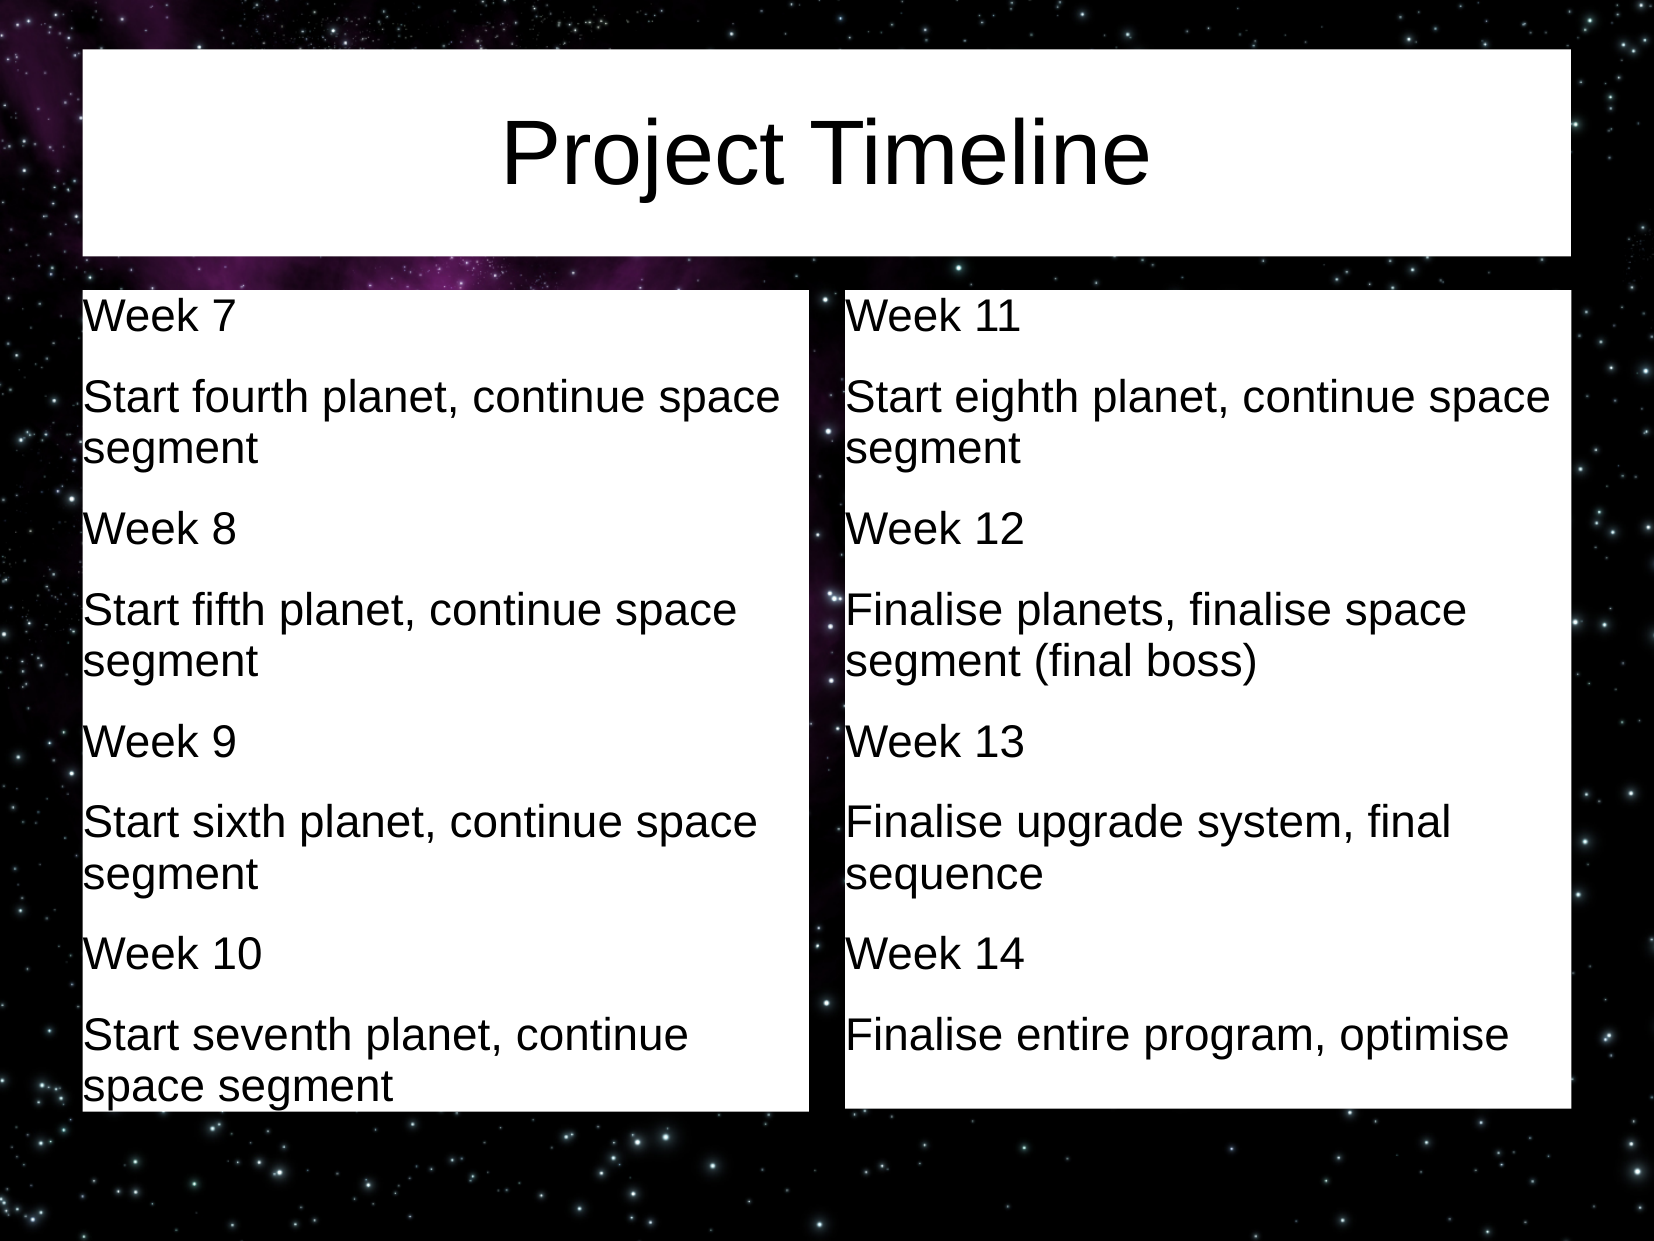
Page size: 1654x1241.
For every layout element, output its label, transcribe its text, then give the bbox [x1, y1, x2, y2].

picture [0, 0, 1654, 1241]
list Week 11 Start eighth planet, continue space segment Week 12 Finalise planets, finalise space segment (final boss) Week 13 Finalise upgrade system, final sequence Week 14 Finalise entire program, optimise [845, 290, 1572, 1109]
list Week 7 Start fourth planet, continue space segment Week 8 Start fifth planet, continue space segment Week 9 Start sixth planet, continue space segment Week 10 Start seventh planet, continue space segment [82, 290, 809, 1109]
title Project Timeline [82, 49, 1571, 257]
